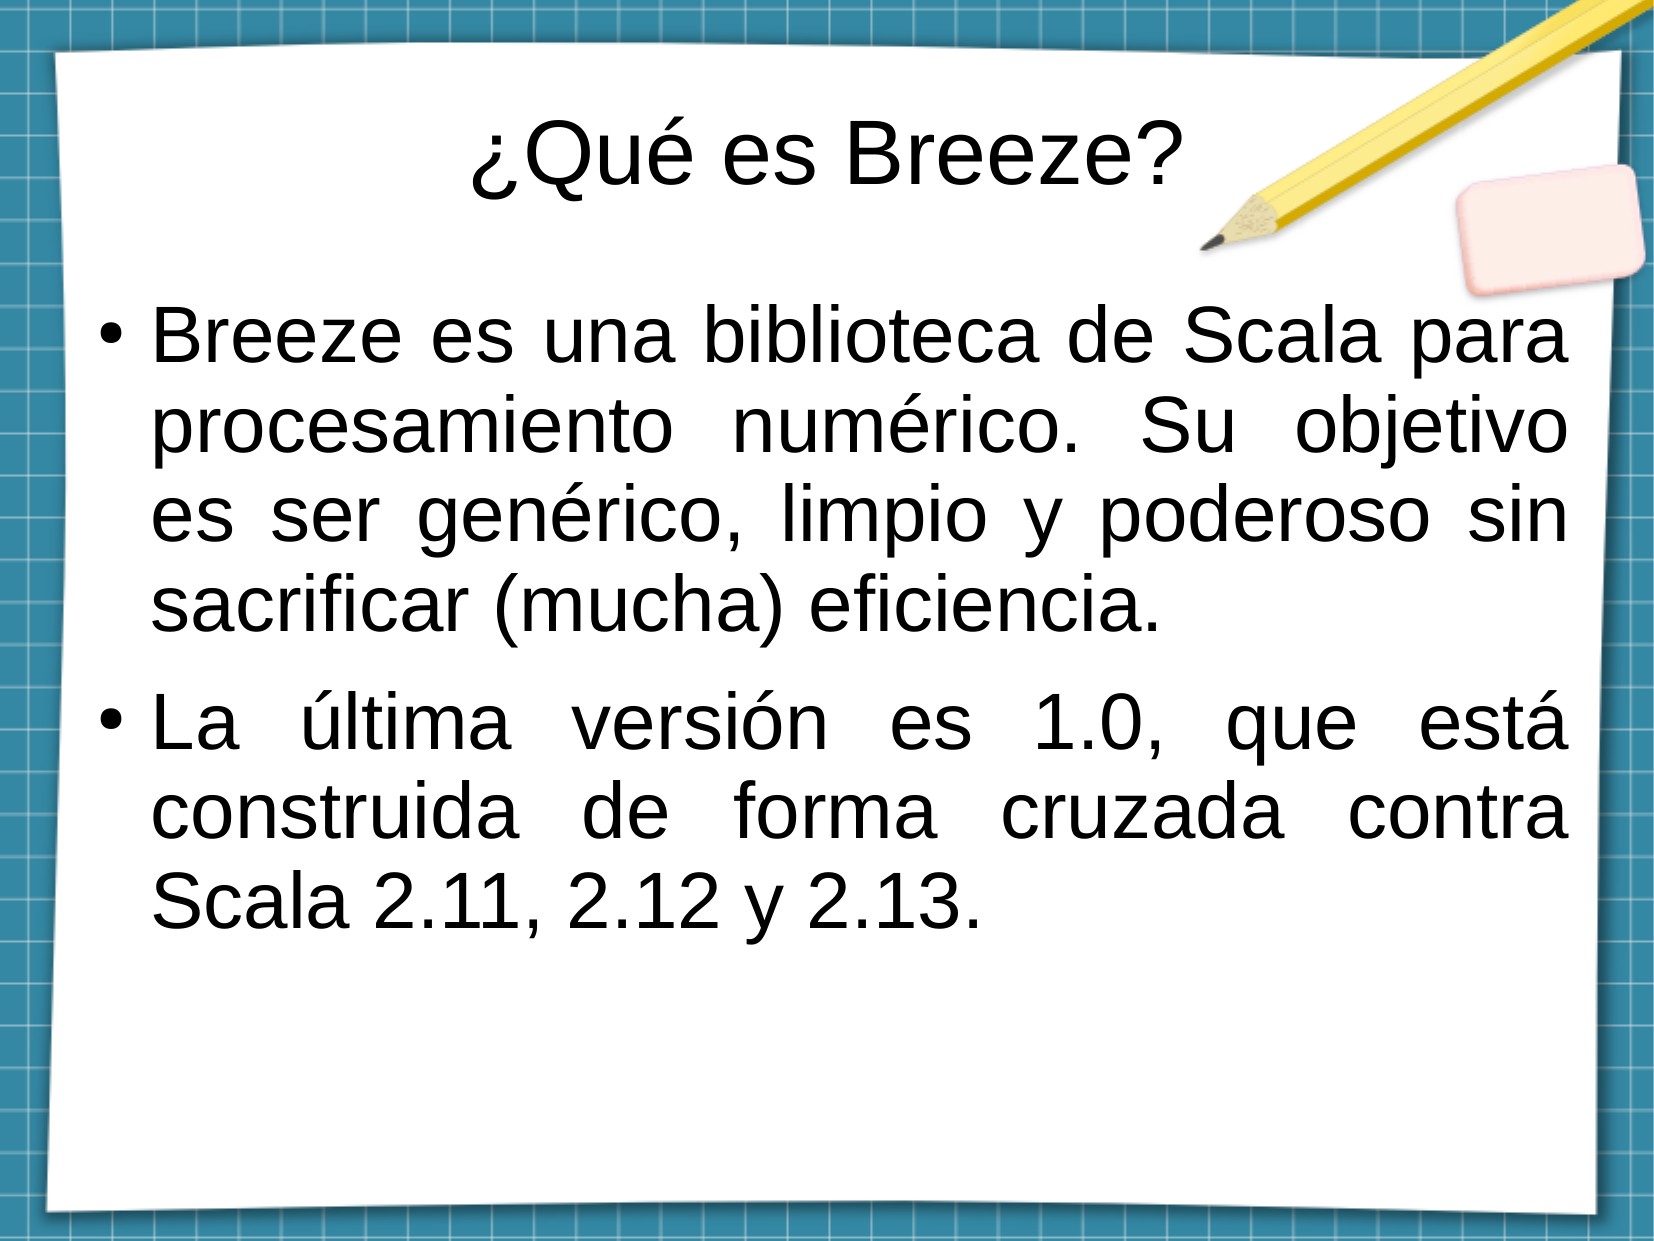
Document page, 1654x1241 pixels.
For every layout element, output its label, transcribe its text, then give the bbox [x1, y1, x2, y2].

picture [0, 0, 1654, 1241]
list Breeze es una biblioteca de Scala para procesamiento numérico. Su objetivo es ser genérico, limpio y poderoso sin sacrificar (mucha) eficiencia. La última versión es 1.0, que está construida de forma cruzada contra Scala 2.11, 2.12 y 2.13. [82, 290, 1571, 1010]
title ¿Qué es Breeze? [82, 49, 1571, 257]
